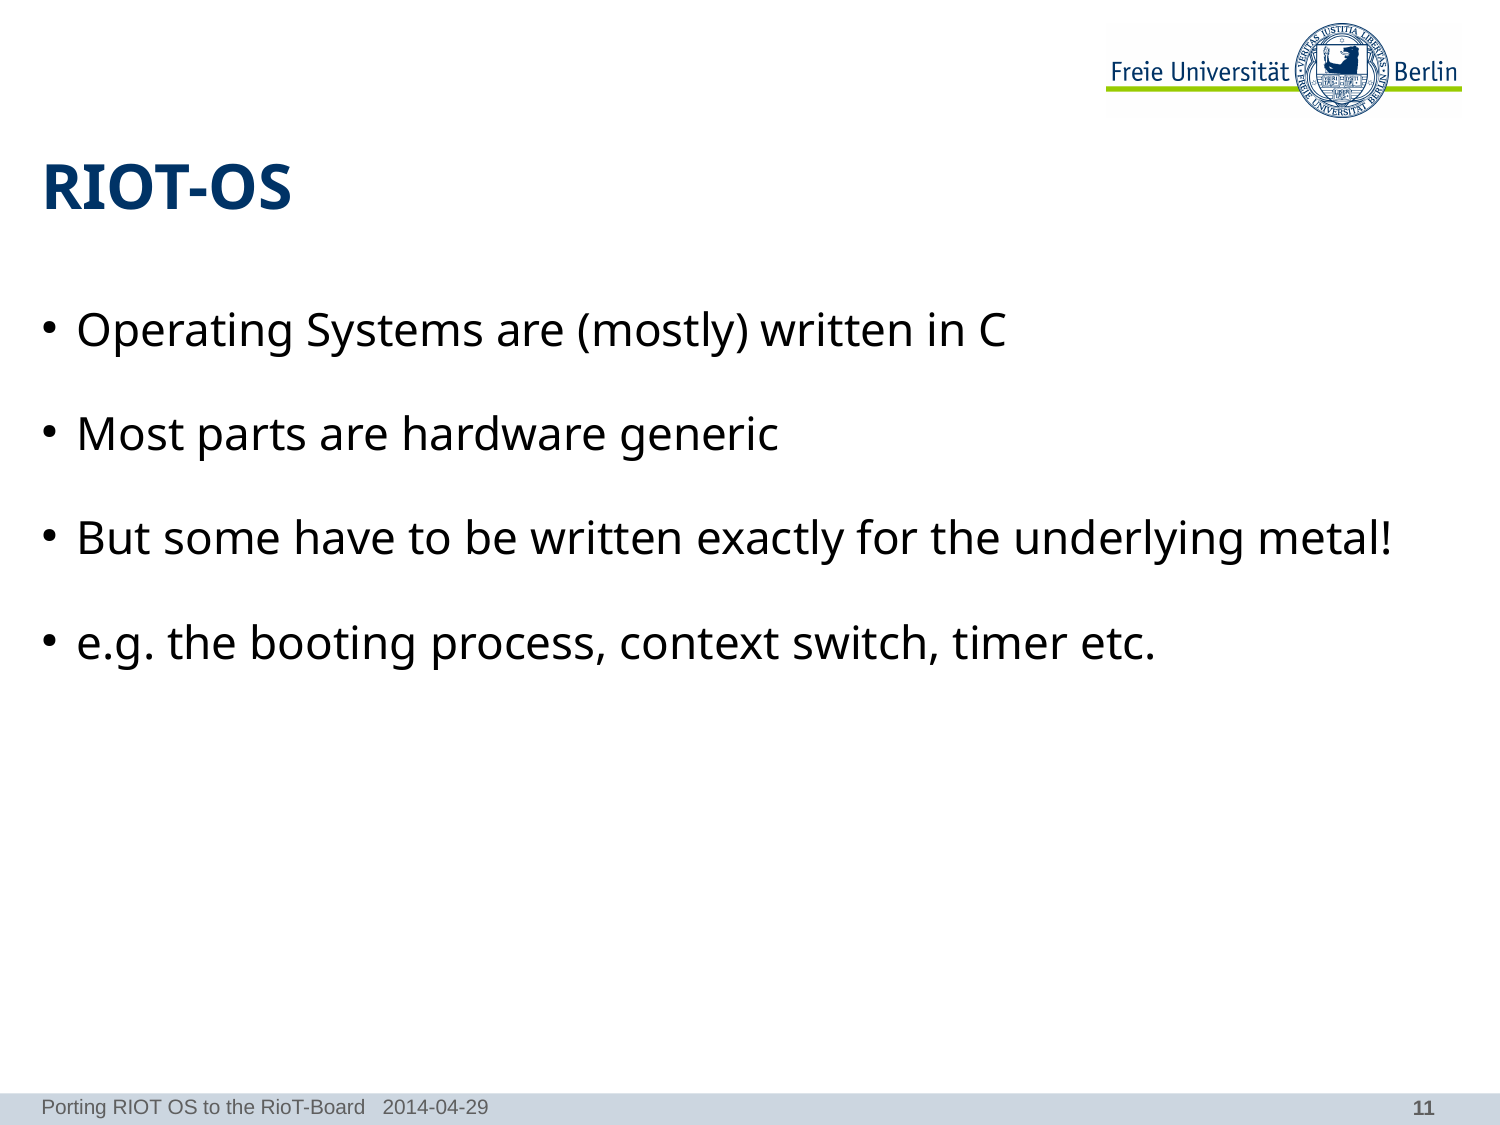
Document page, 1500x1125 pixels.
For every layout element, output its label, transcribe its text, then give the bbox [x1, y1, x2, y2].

picture [1106, 23, 1462, 118]
list Operating Systems are (mostly) written in C Most parts are hardware generic But some have to be written exactly for the underlying metal! e.g. the booting process, context switch, timer etc. [41, 265, 1460, 919]
title RIOT-OS [41, 148, 1460, 222]
